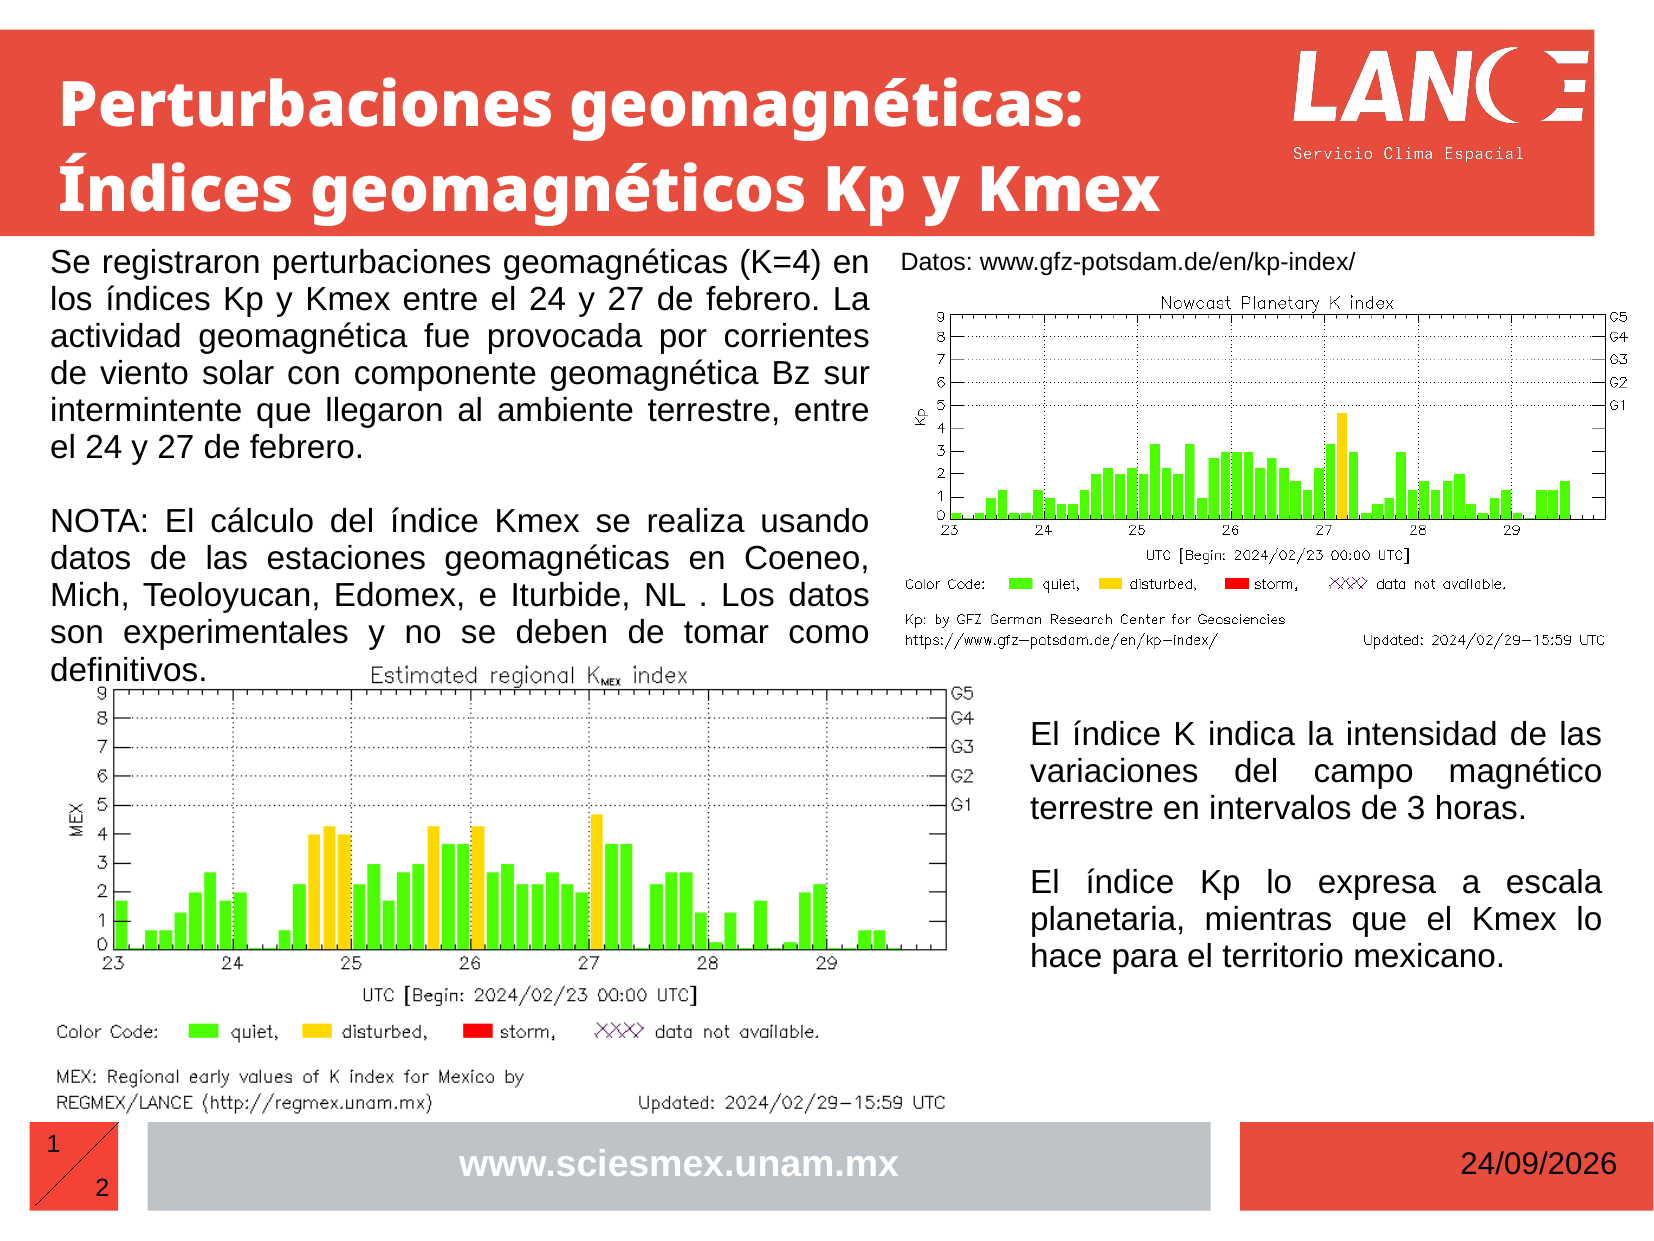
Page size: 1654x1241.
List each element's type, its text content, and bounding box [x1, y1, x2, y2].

text_box <número> [31, 1122, 176, 1170]
text_box 29/02/2024 [1424, 1122, 1654, 1205]
picture [1293, 47, 1589, 162]
text_box Datos: www.gfz-potsdam.de/en/kp-index/ [886, 240, 1654, 284]
text_box 2 [35, 1151, 125, 1209]
picture [47, 277, 1642, 1116]
text_box www.sciesmex.unam.mx [153, 1122, 1205, 1205]
text_box Se registraron perturbaciones geomagnéticas (K=4) en los índices Kp y Kmex entre el 24 y 27 de febrero. La actividad geomagnética fue provocada por corrientes de viento solar con componente geomagnética Bz sur intermintente que llegaron al ambiente terrestre, entre el 24 y 27 de febrero. NOTA: El cálculo del índice Kmex se realiza usando datos de las estaciones geomagnéticas en Coeneo, Mich, Teoloyucan, Edomex, e Iturbide, NL . Los datos son experimentales y no se deben de tomar como definitivos. [35, 236, 886, 733]
text_box El índice K indica la intensidad de las variaciones del campo magnético terrestre en intervalos de 3 horas. El índice Kp lo expresa a escala planetaria, mientras que el Kmex lo hace para el territorio mexicano. [1015, 707, 1619, 1052]
title Perturbaciones geomagnéticas: Índices geomagnéticos Kp y Kmex [59, 59, 1312, 207]
